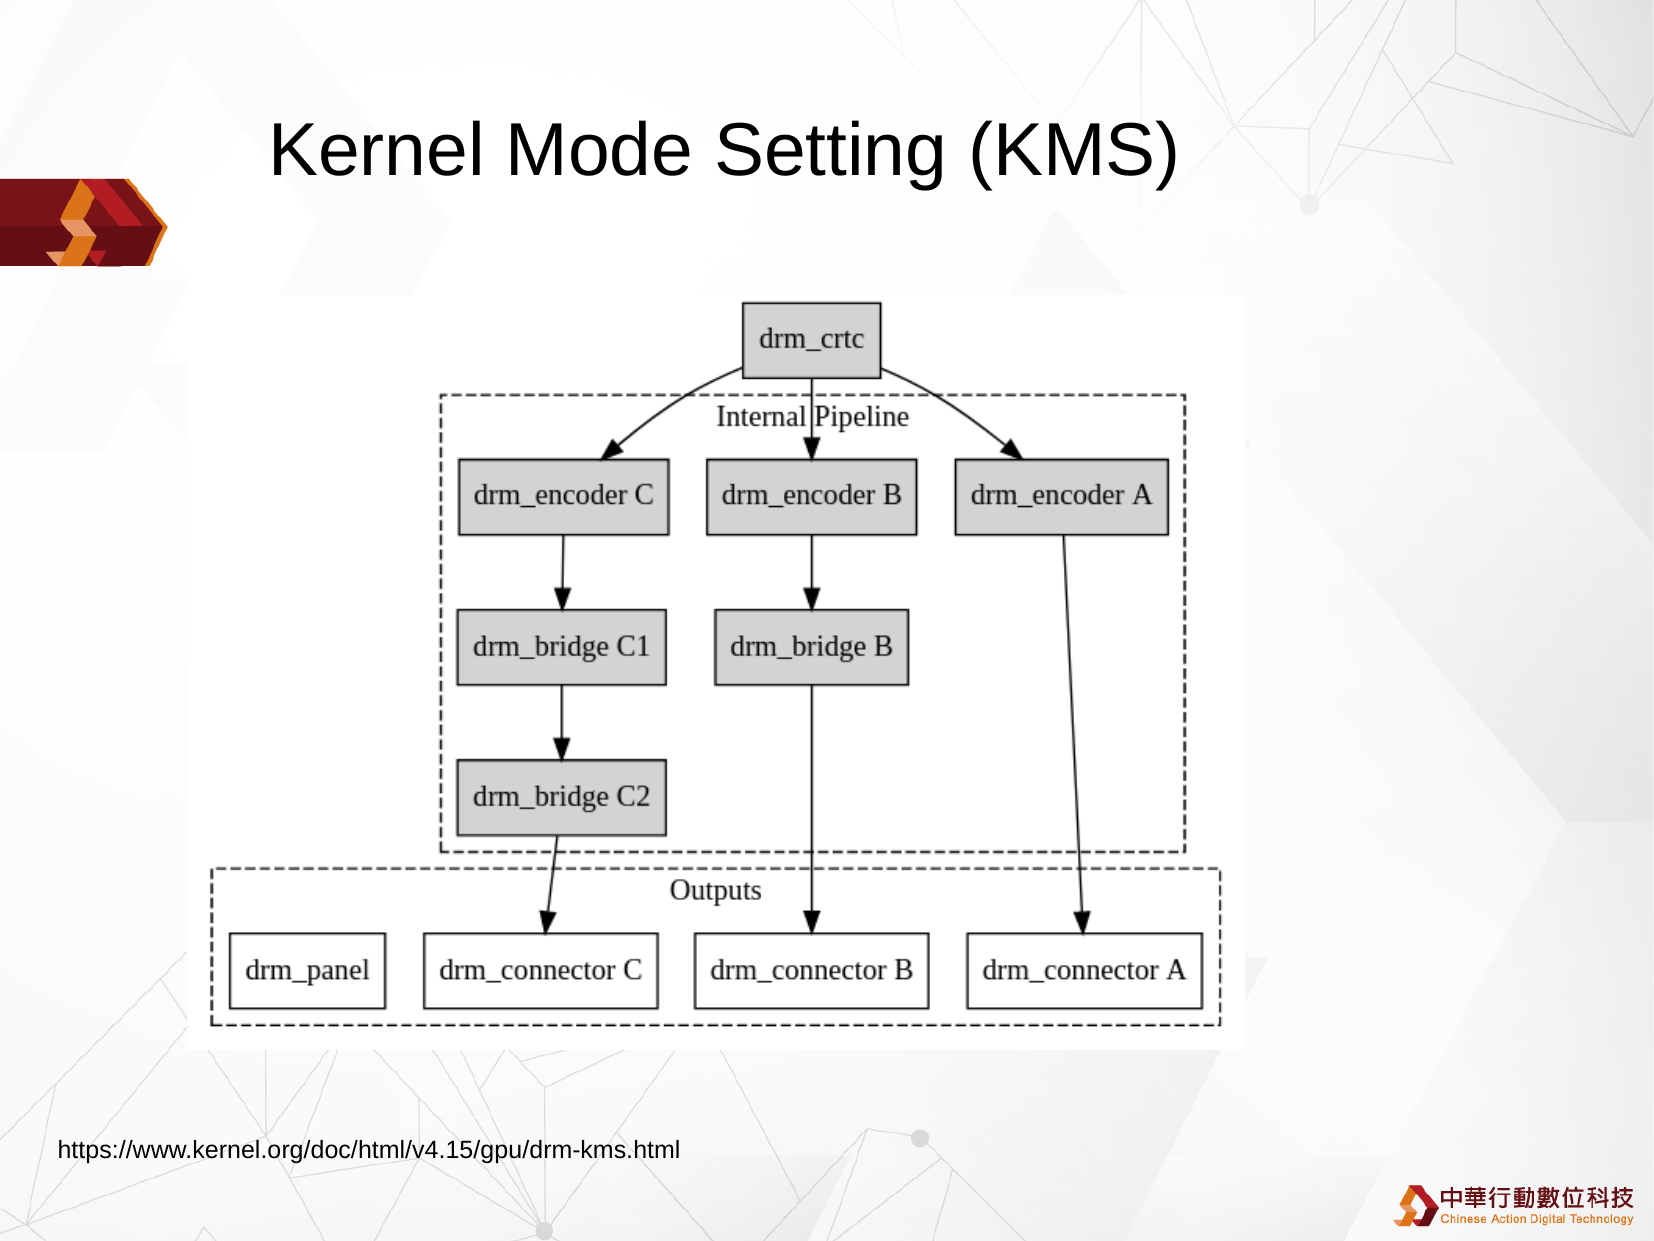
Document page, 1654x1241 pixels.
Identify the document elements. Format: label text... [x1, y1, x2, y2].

title Kernel Mode Setting (KMS) [268, 90, 1450, 209]
text_box https://www.kernel.org/doc/html/v4.15/gpu/drm-kms.html [42, 1128, 1006, 1186]
picture [0, 0, 1654, 1241]
